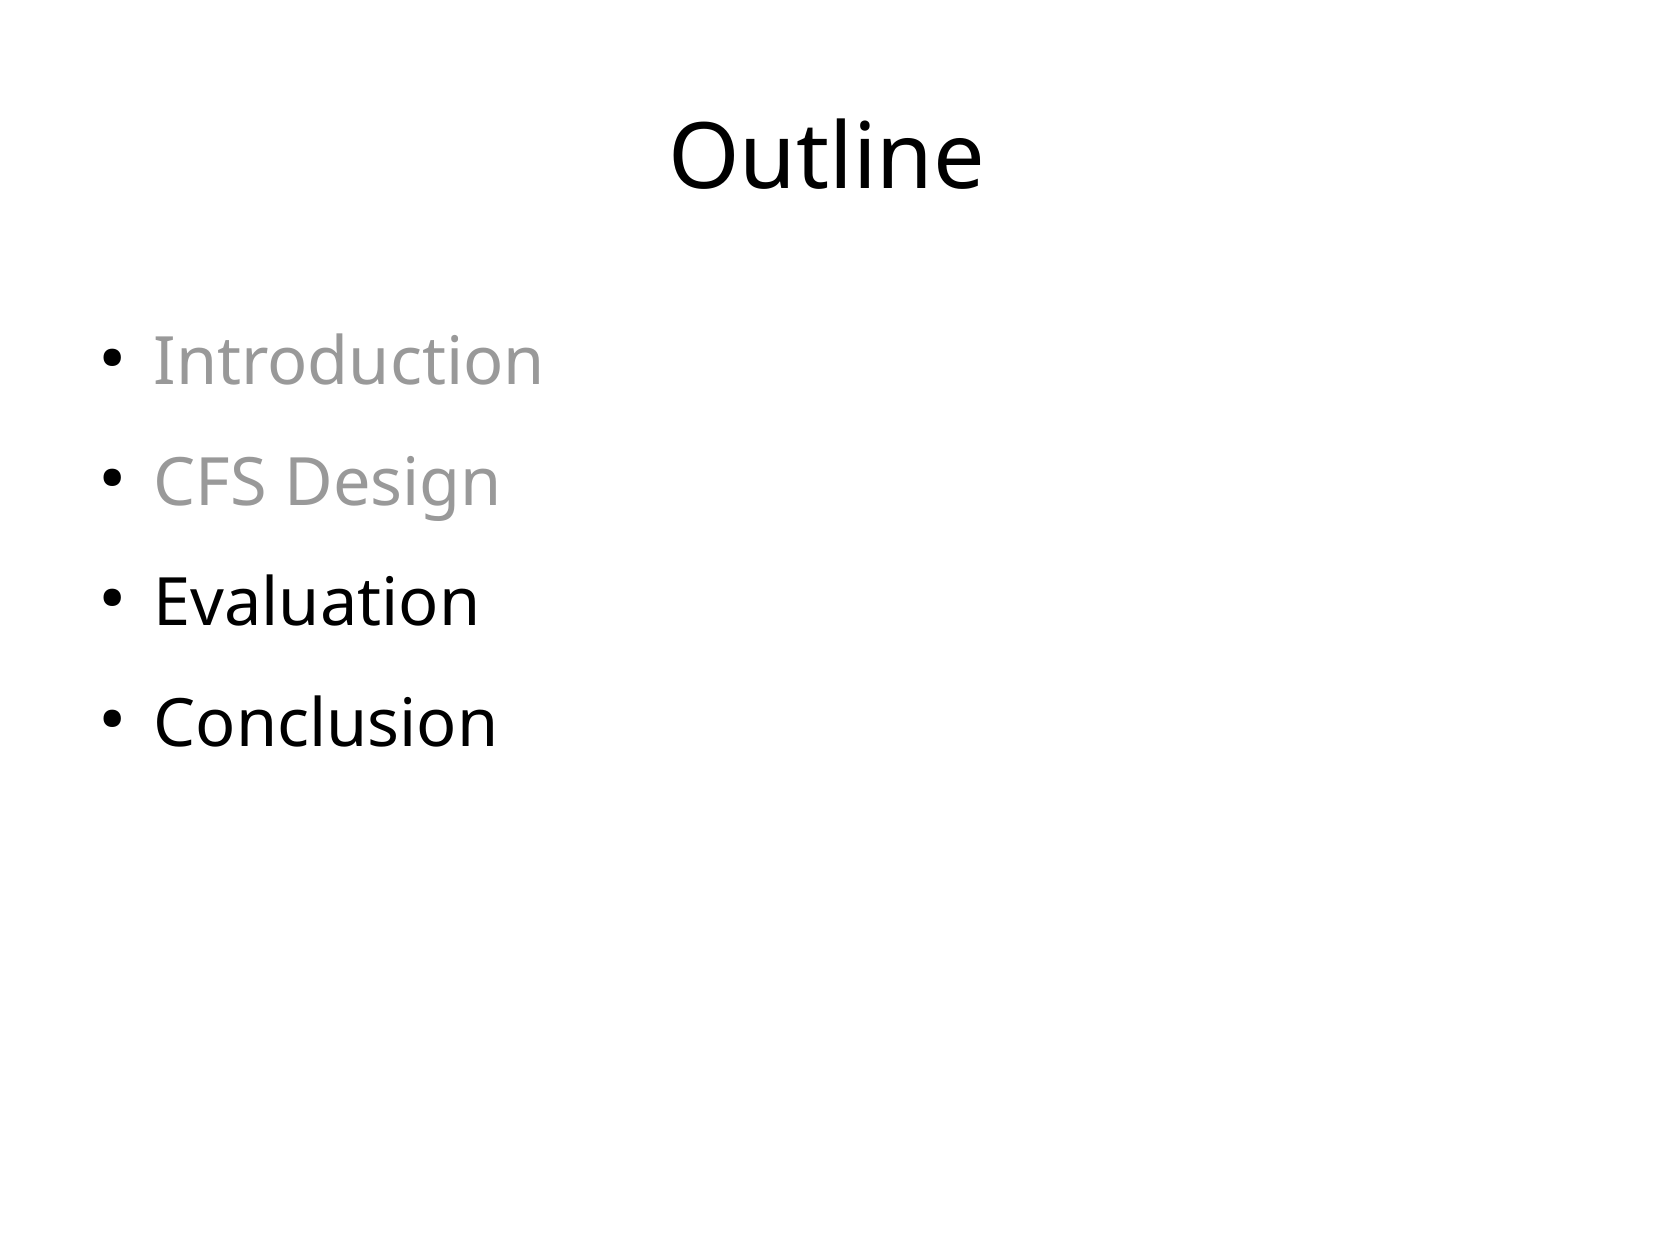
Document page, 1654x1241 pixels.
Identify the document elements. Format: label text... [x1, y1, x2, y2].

list Introduction CFS Design Evaluation Conclusion [82, 313, 1571, 1104]
title Outline [82, 49, 1571, 257]
